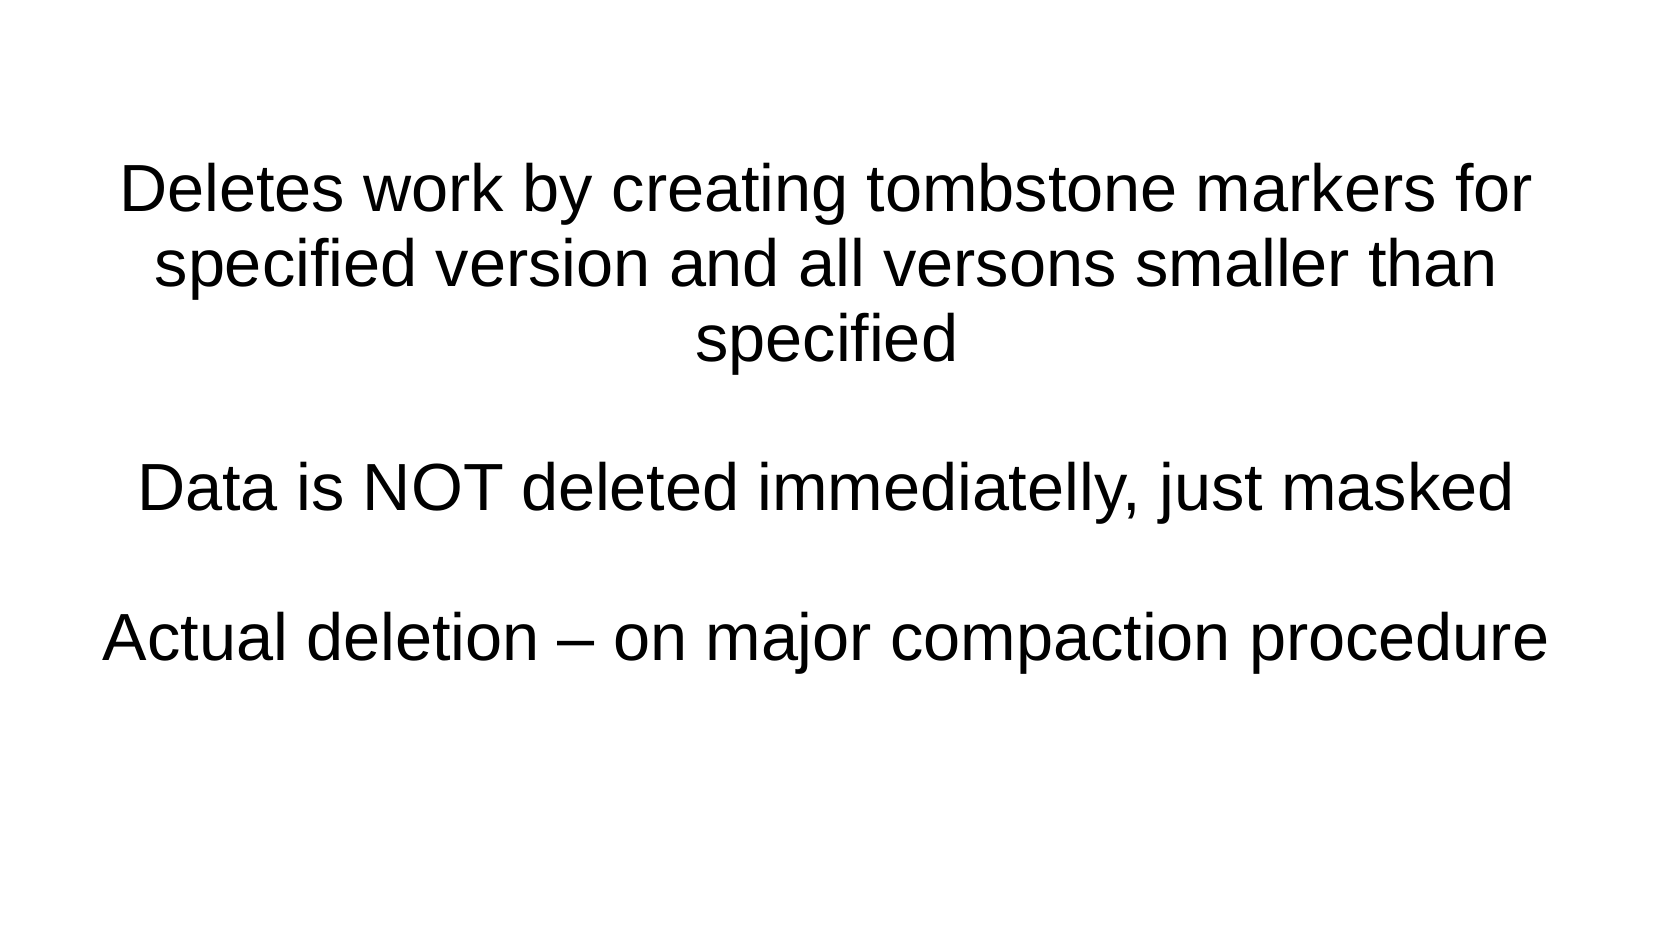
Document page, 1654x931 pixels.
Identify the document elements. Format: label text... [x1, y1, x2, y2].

subtitle Deletes work by creating tombstone markers for specified version and all versons smaller than specified Data is NOT deleted immediatelly, just masked Actual deletion – on major compaction procedure [82, 75, 1571, 826]
